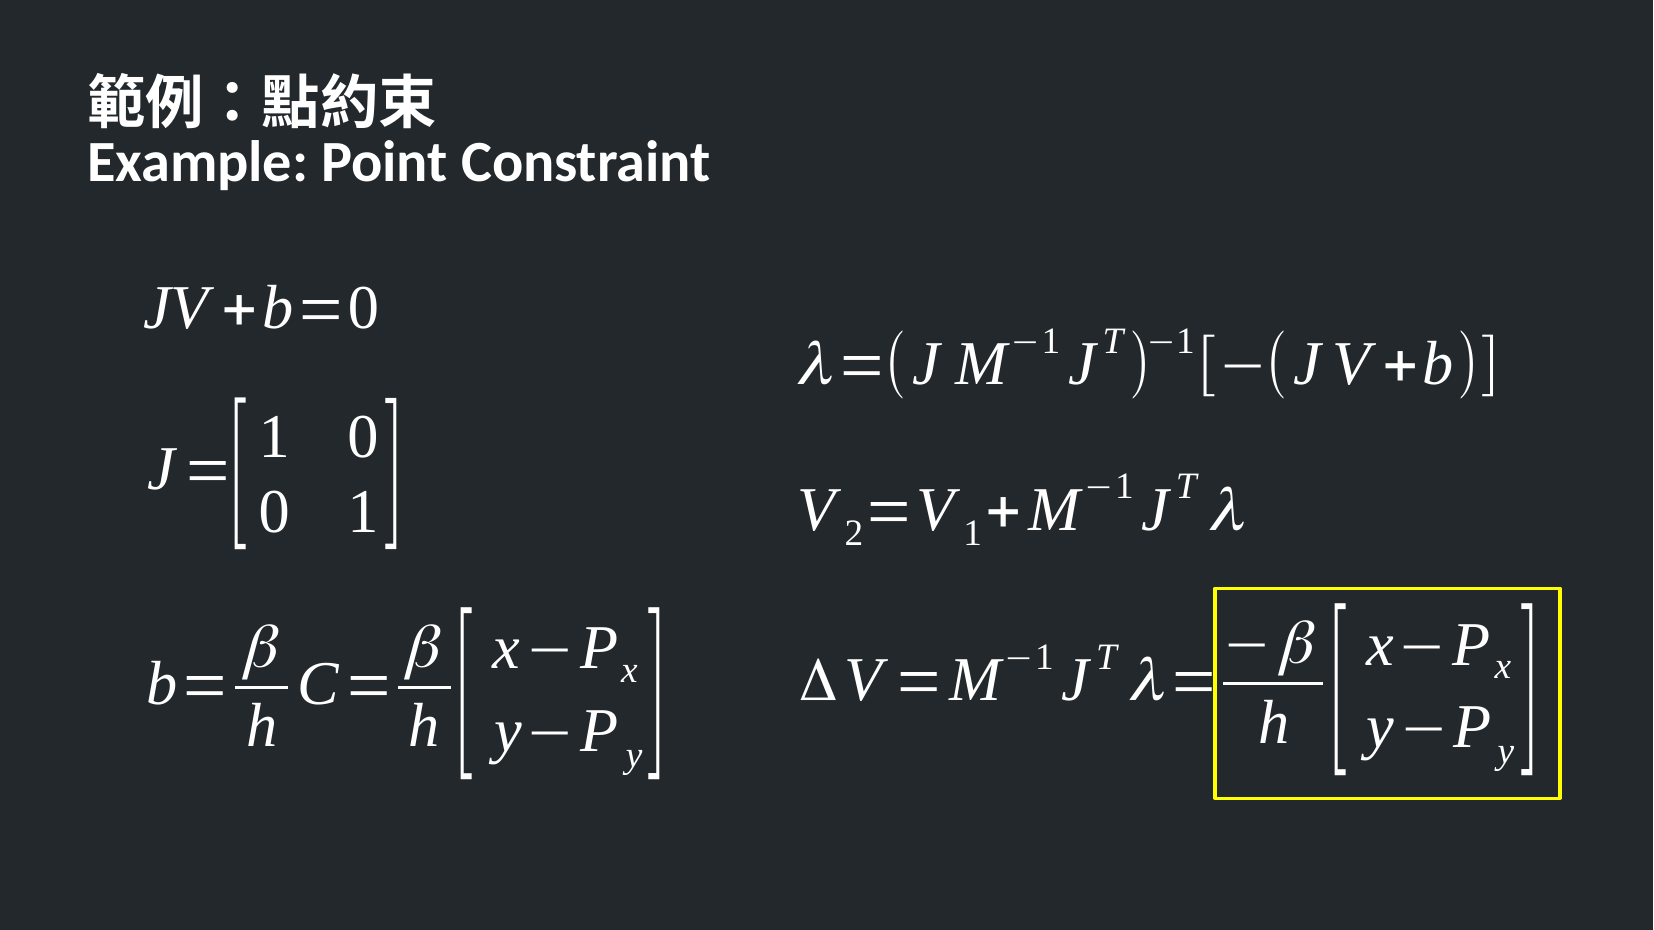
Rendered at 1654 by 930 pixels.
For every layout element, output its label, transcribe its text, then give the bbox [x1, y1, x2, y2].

chart [788, 320, 1504, 403]
text_box 範例：點約束 Example: Point Constraint [72, 72, 1363, 221]
chart [139, 604, 678, 783]
chart [791, 465, 1254, 553]
chart [139, 394, 415, 553]
chart [791, 600, 1215, 779]
chart [135, 272, 386, 342]
text_box [1215, 588, 1561, 799]
